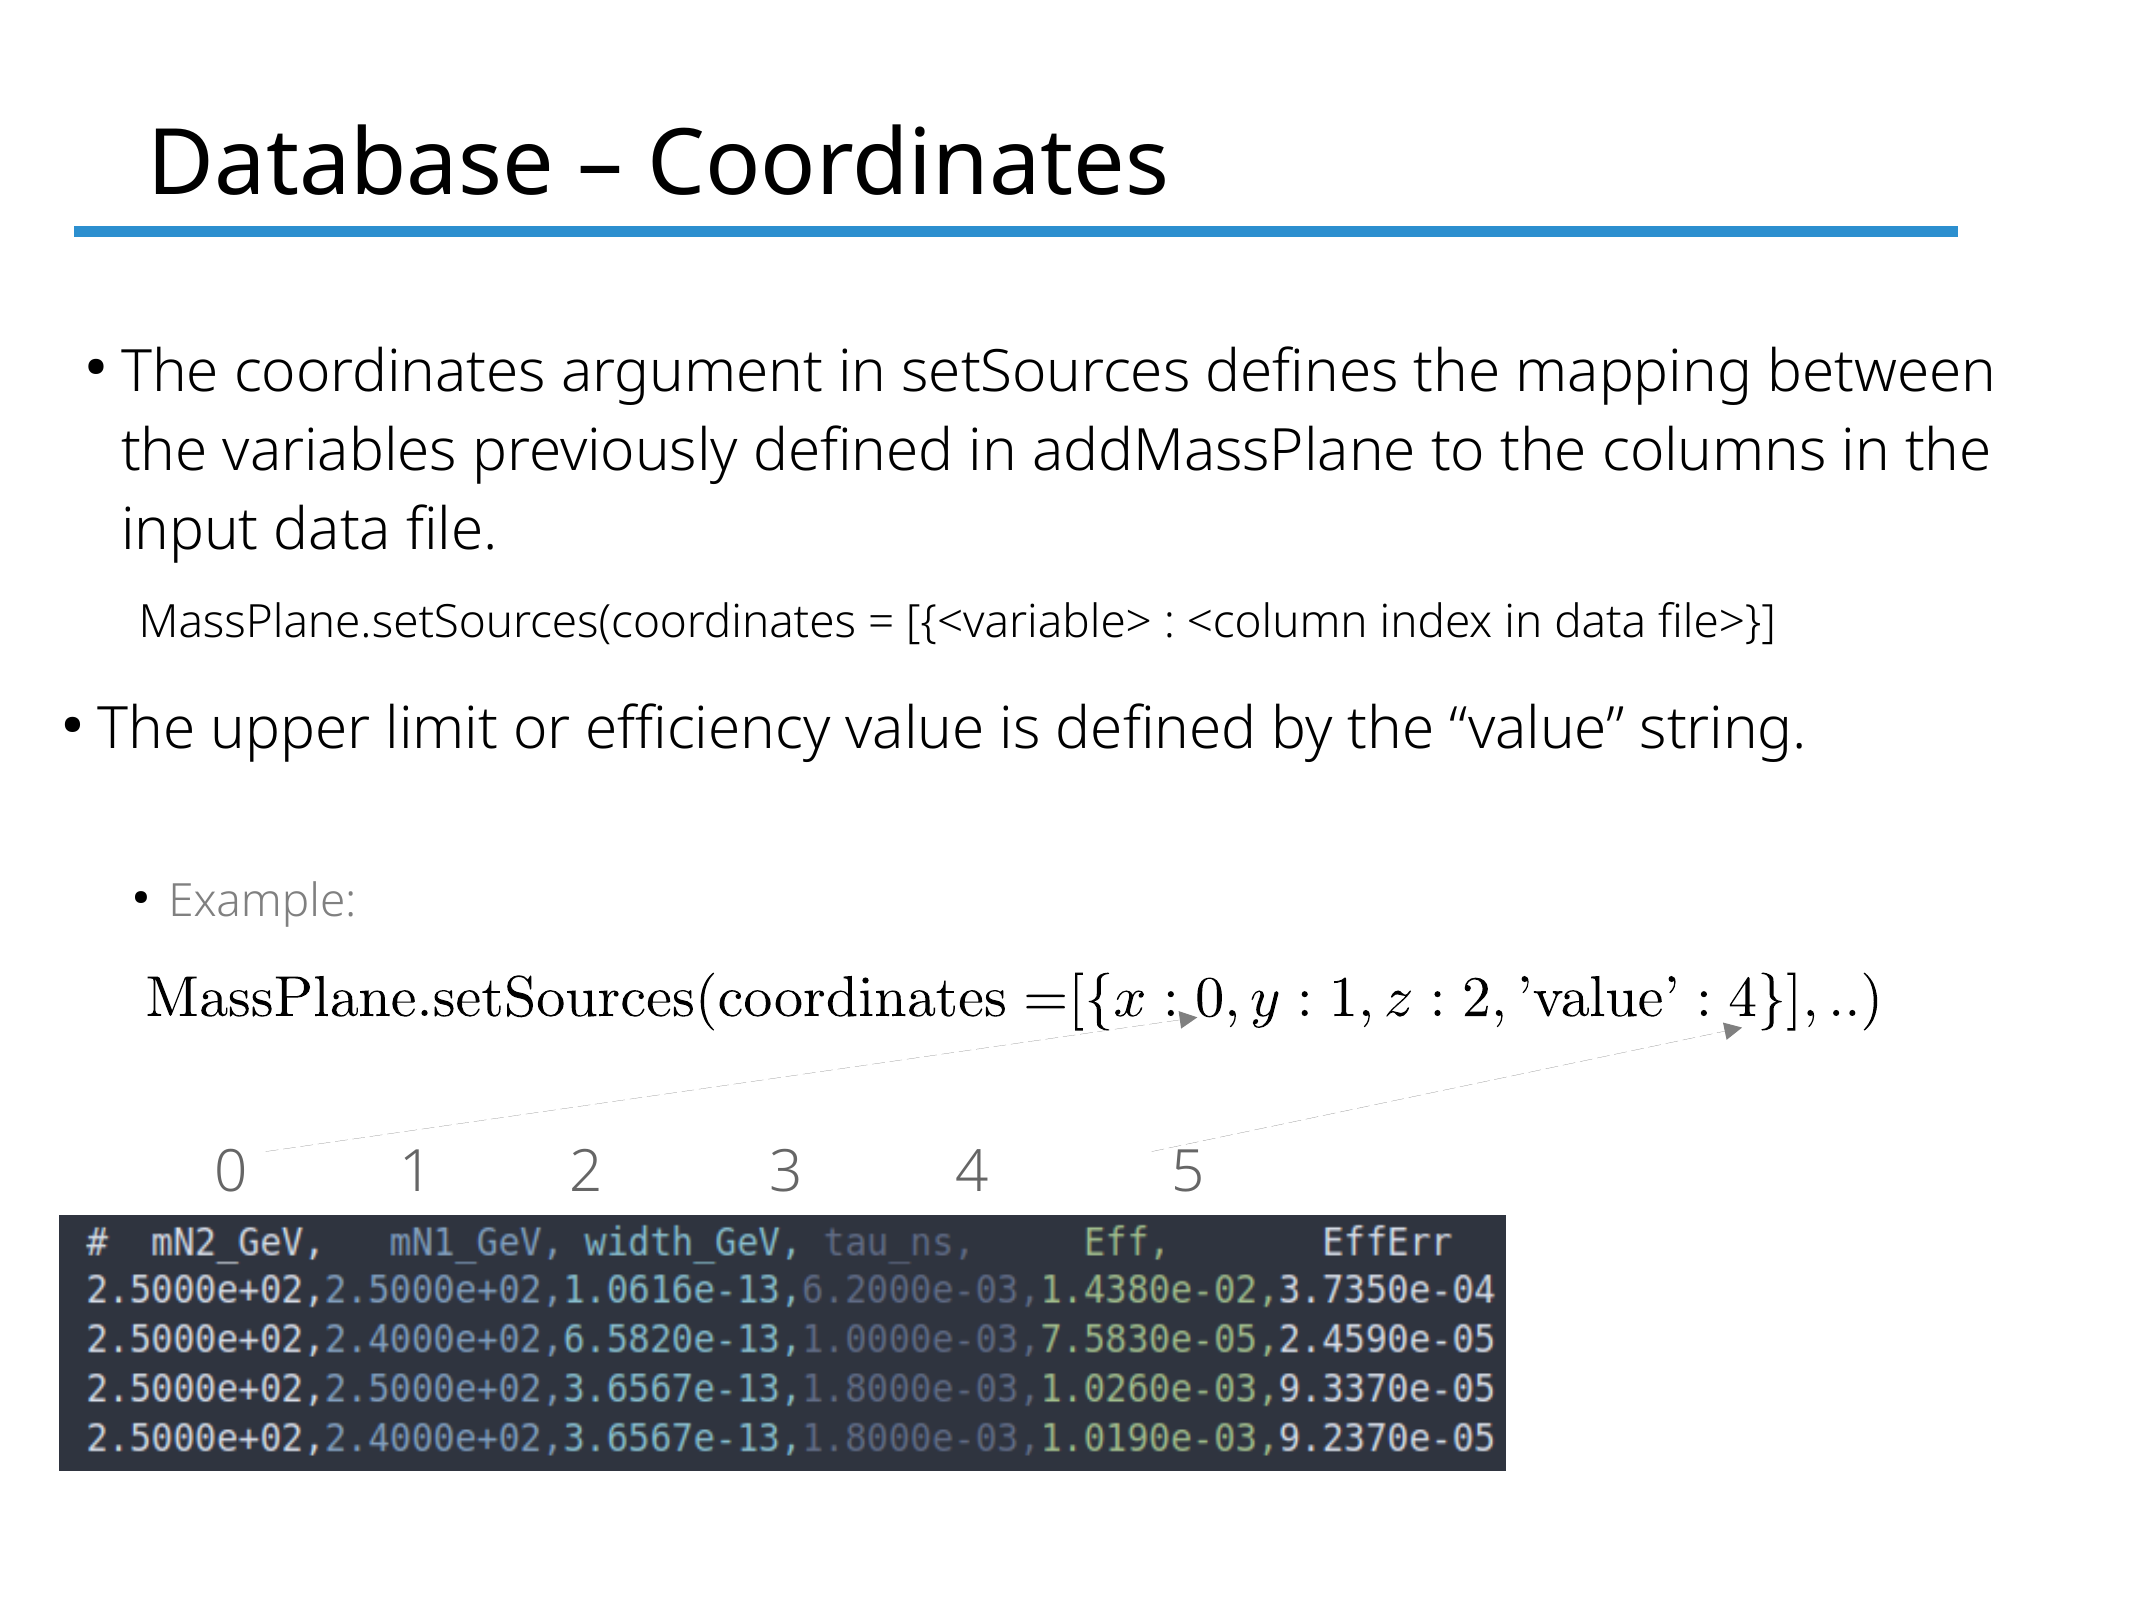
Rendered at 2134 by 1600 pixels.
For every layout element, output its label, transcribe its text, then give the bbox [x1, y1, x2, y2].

text_box 0 1 2 3 4 5 [199, 1122, 1414, 1205]
picture [59, 1215, 1506, 1472]
text_box MassPlane.setSources(coordinates = [{<variable> : <column index in data file>}] [123, 581, 2097, 703]
text_box [147, 972, 1878, 1031]
text_box Example: [118, 859, 502, 981]
text_box The coordinates argument in setSources defines the mapping between the variables previously defined in addMassPlane to the columns in the input data file. [70, 321, 2091, 544]
text_box The upper limit or efficiency value is defined by the “value” string. [47, 679, 2067, 798]
text_box Database – Coordinates [124, 79, 1194, 237]
